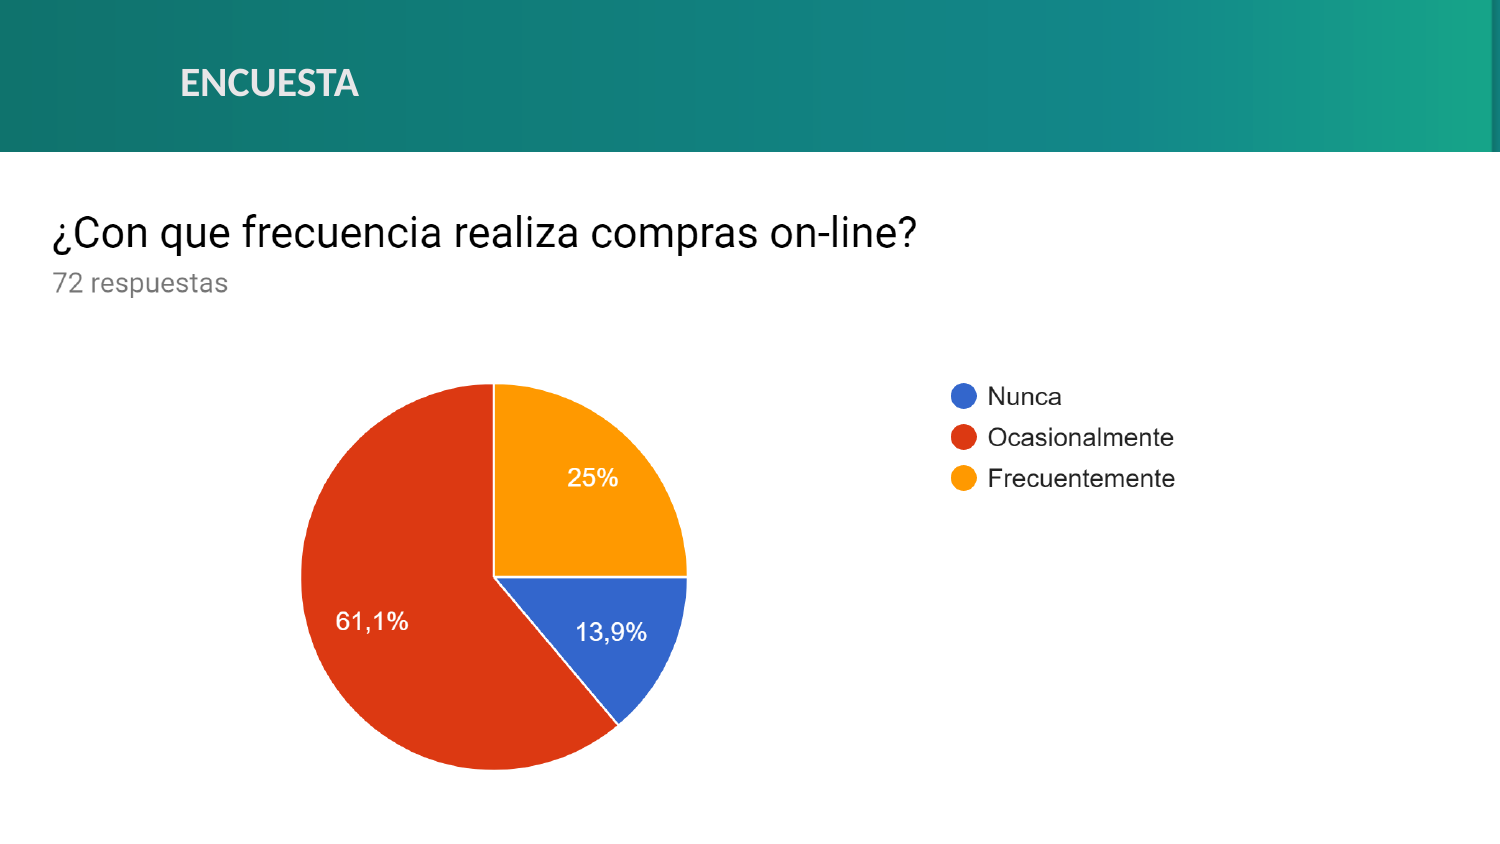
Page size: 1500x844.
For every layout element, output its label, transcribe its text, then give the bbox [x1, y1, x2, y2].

picture [0, 0, 1500, 844]
text_box ENCUESTA [165, 47, 591, 113]
